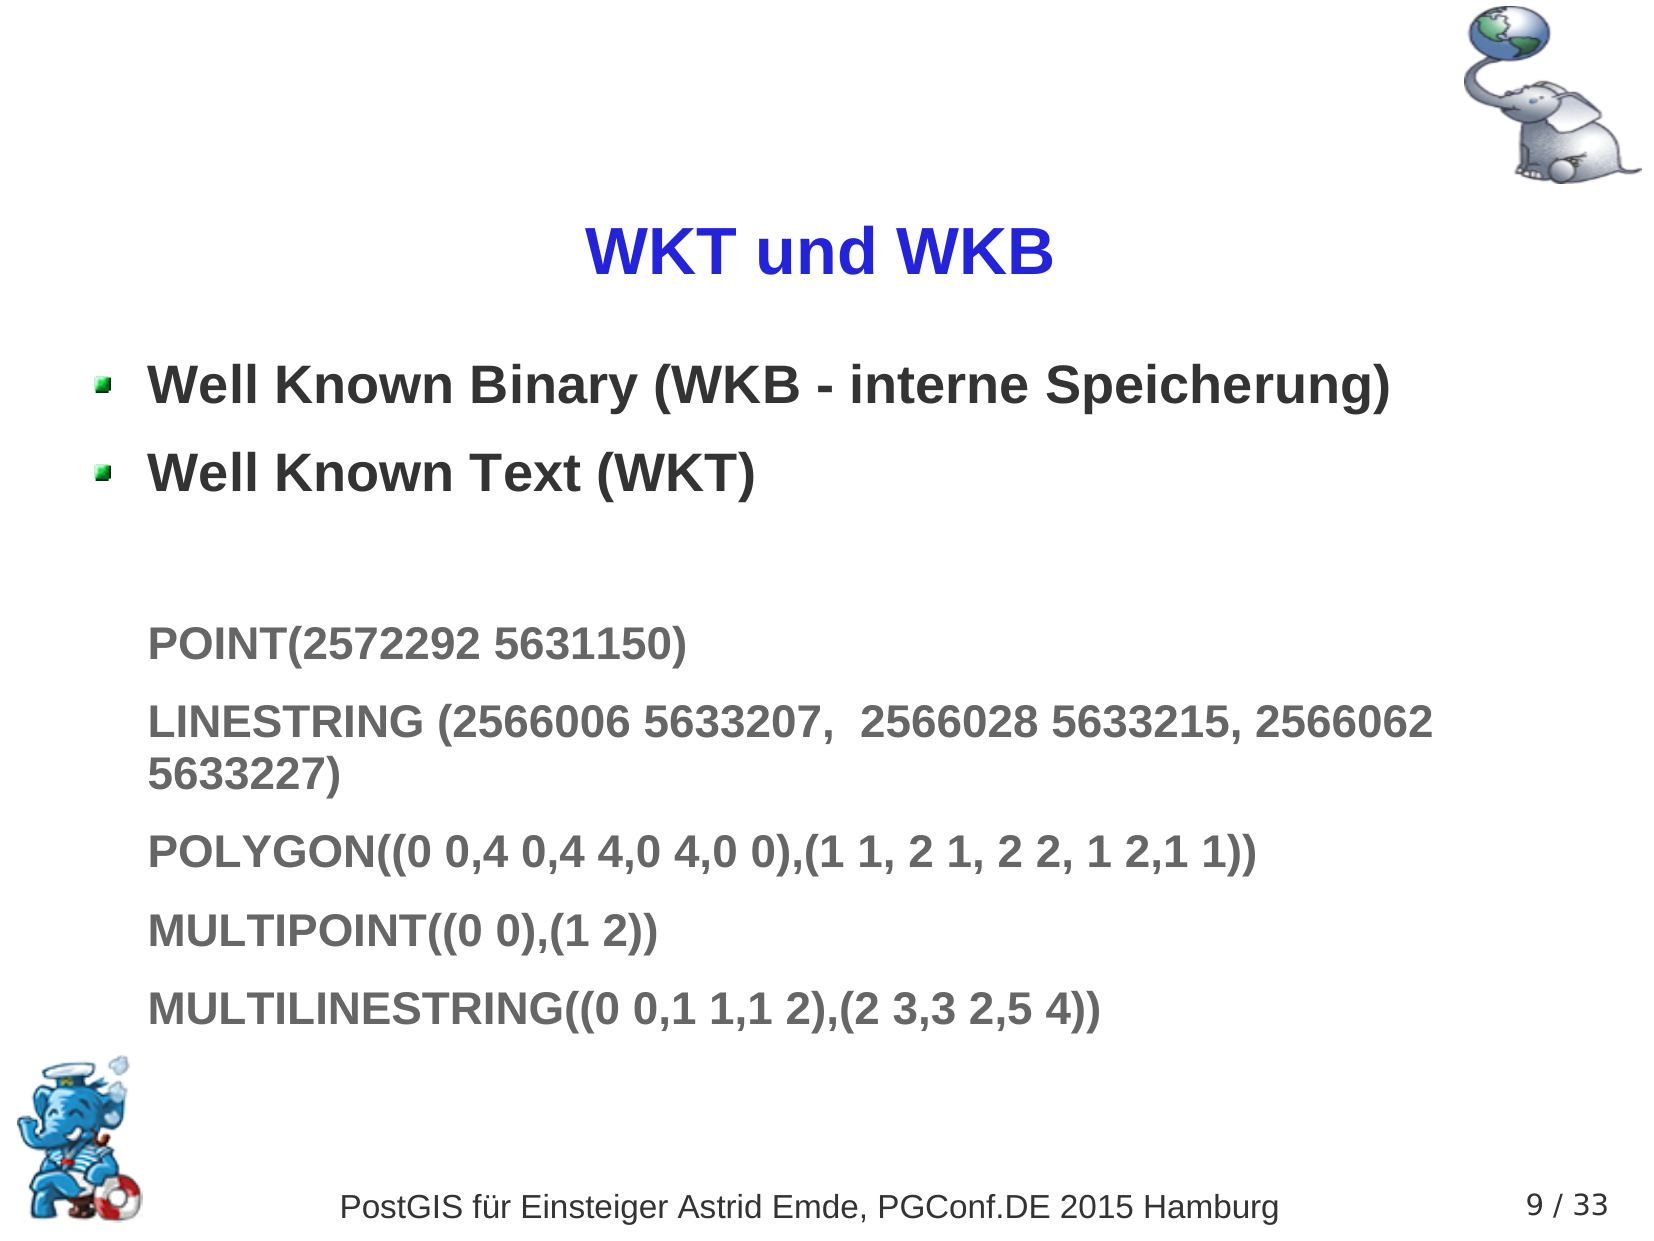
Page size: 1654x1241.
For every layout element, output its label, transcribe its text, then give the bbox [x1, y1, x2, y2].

picture [17, 1055, 143, 1223]
picture [1464, 6, 1642, 184]
title WKT und WKB [76, 177, 1565, 325]
list Well Known Binary (WKB - interne Speicherung) Well Known Text (WKT) POINT(2572292 5631150) LINESTRING (2566006 5633207, 2566028 5633215, 2566062 5633227) POLYGON((0 0,4 0,4 4,0 4,0 0),(1 1, 2 1, 2 2, 1 2,1 1)) MULTIPOINT((0 0),(1 2)) MULTILINESTRING((0 0,1 1,1 2),(2 3,3 2,5 4)) [76, 354, 1565, 1173]
